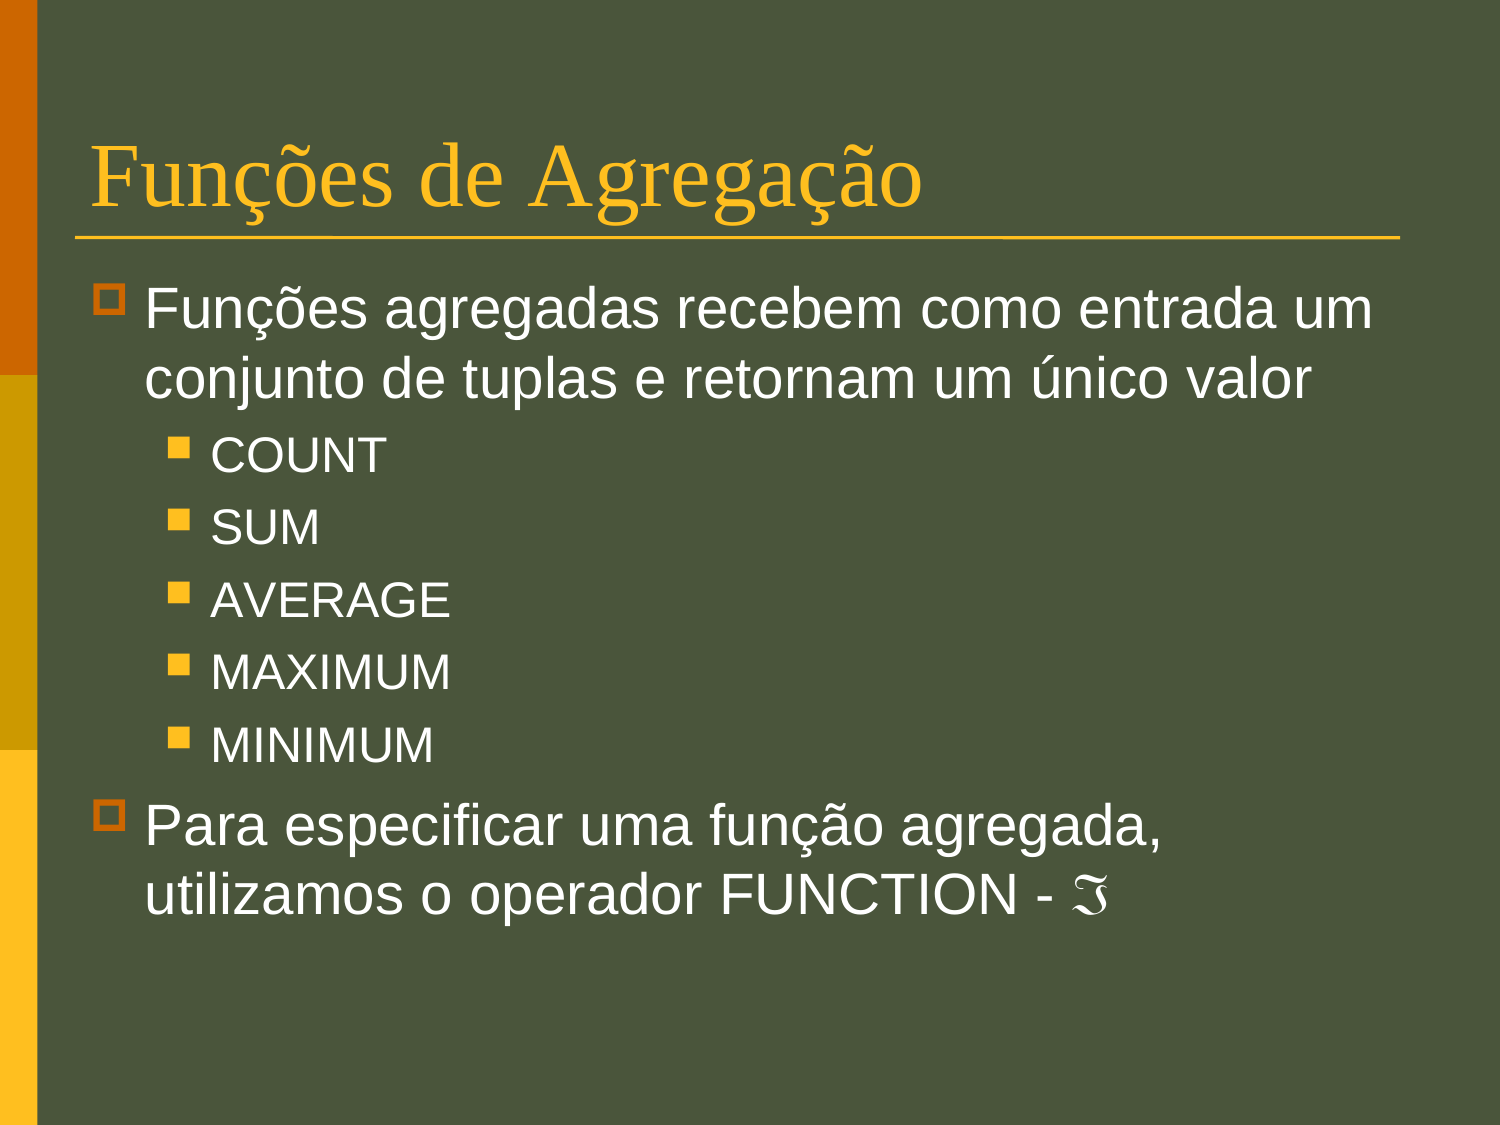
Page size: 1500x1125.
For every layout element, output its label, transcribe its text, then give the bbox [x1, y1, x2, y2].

title Funções de Agregação [75, 45, 1426, 233]
list Funções agregadas recebem como entrada um conjunto de tuplas e retornam um único valor COUNT SUM AVERAGE MAXIMUM MINIMUM Para especificar uma função agregada, utilizamos o operador FUNCTION -  [75, 262, 1426, 1020]
